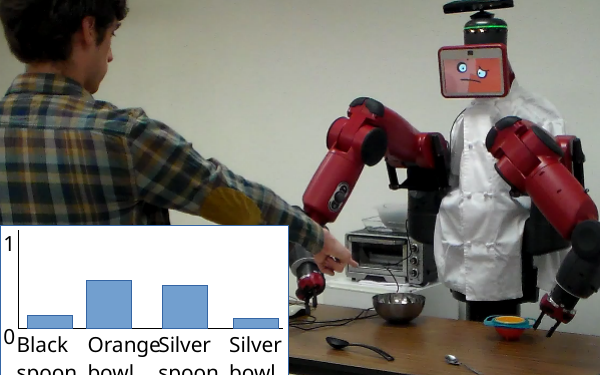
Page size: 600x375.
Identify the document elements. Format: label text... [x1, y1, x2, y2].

text_box Orange bowl [72, 329, 143, 375]
text_box [19, 225, 289, 329]
text_box Silver spoon [143, 329, 214, 375]
text_box Black spoon [1, 329, 72, 375]
text_box [0, 265, 18, 314]
text_box 0 [0, 314, 29, 358]
text_box Silver bowl [214, 322, 296, 375]
picture [0, 0, 600, 375]
text_box 1 [0, 222, 29, 265]
